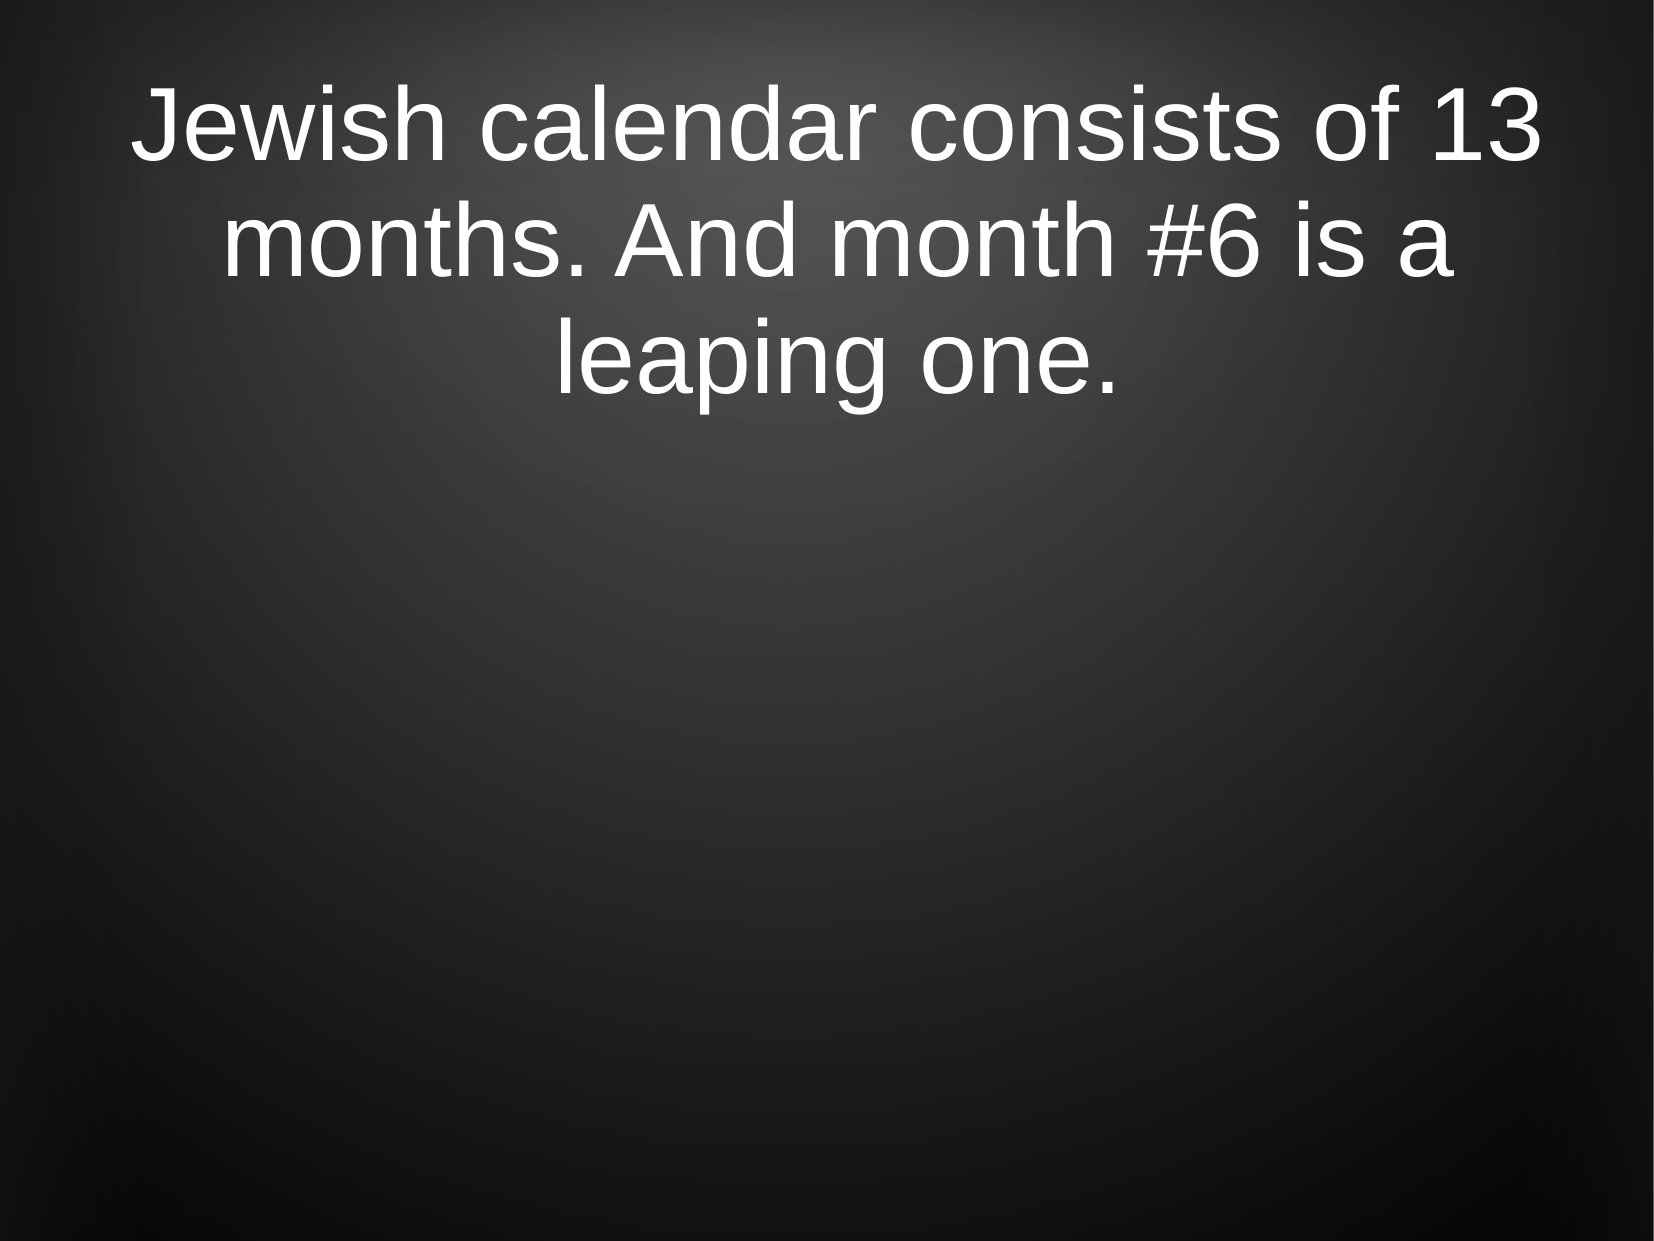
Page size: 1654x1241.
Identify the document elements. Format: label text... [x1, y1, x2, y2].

text_box Jewish calendar consists of 13 months. And month #6 is a leaping one. [47, 59, 1630, 423]
picture [0, 0, 1654, 1241]
